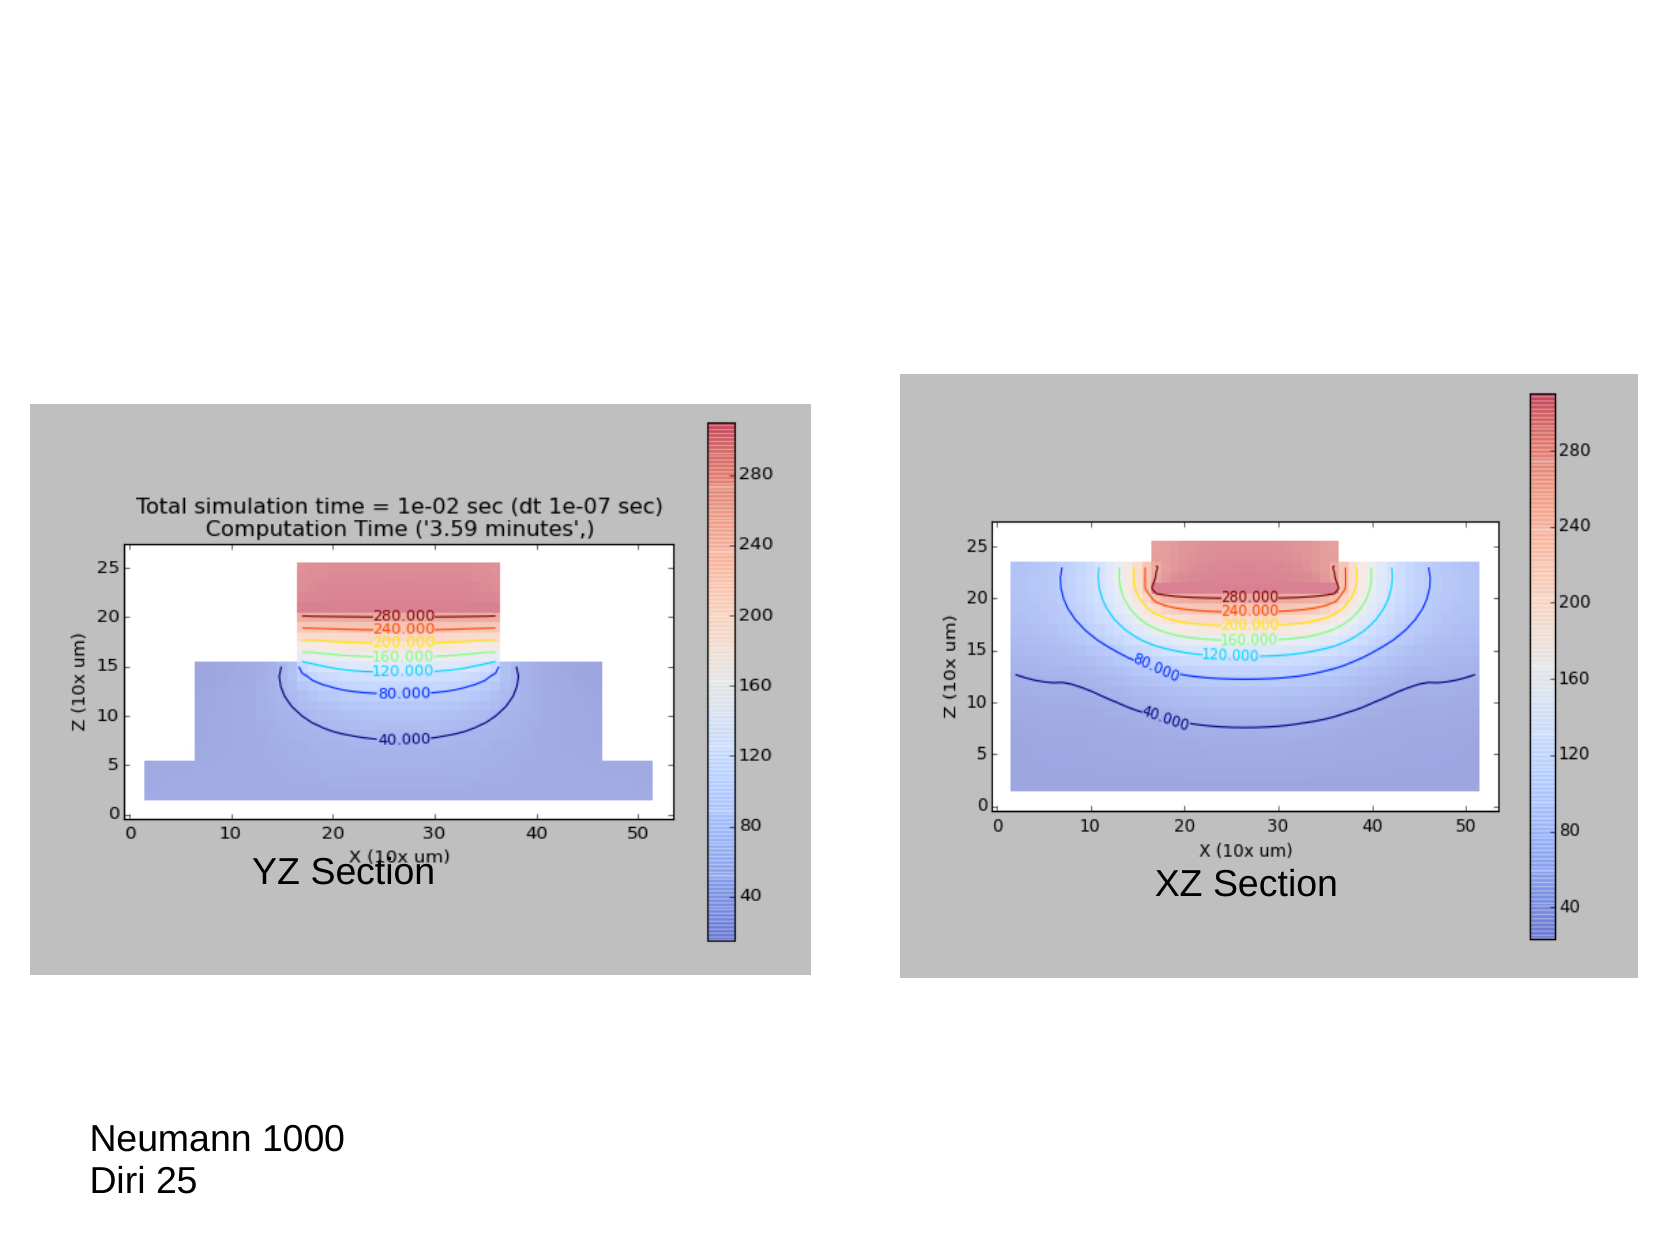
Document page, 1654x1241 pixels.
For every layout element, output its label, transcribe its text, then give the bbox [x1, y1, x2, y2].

text_box YZ Section [237, 843, 451, 901]
picture [30, 404, 811, 975]
picture [900, 374, 1638, 978]
text_box Neumann 1000 Diri 25 [74, 1110, 361, 1209]
text_box XZ Section [1140, 855, 1396, 916]
